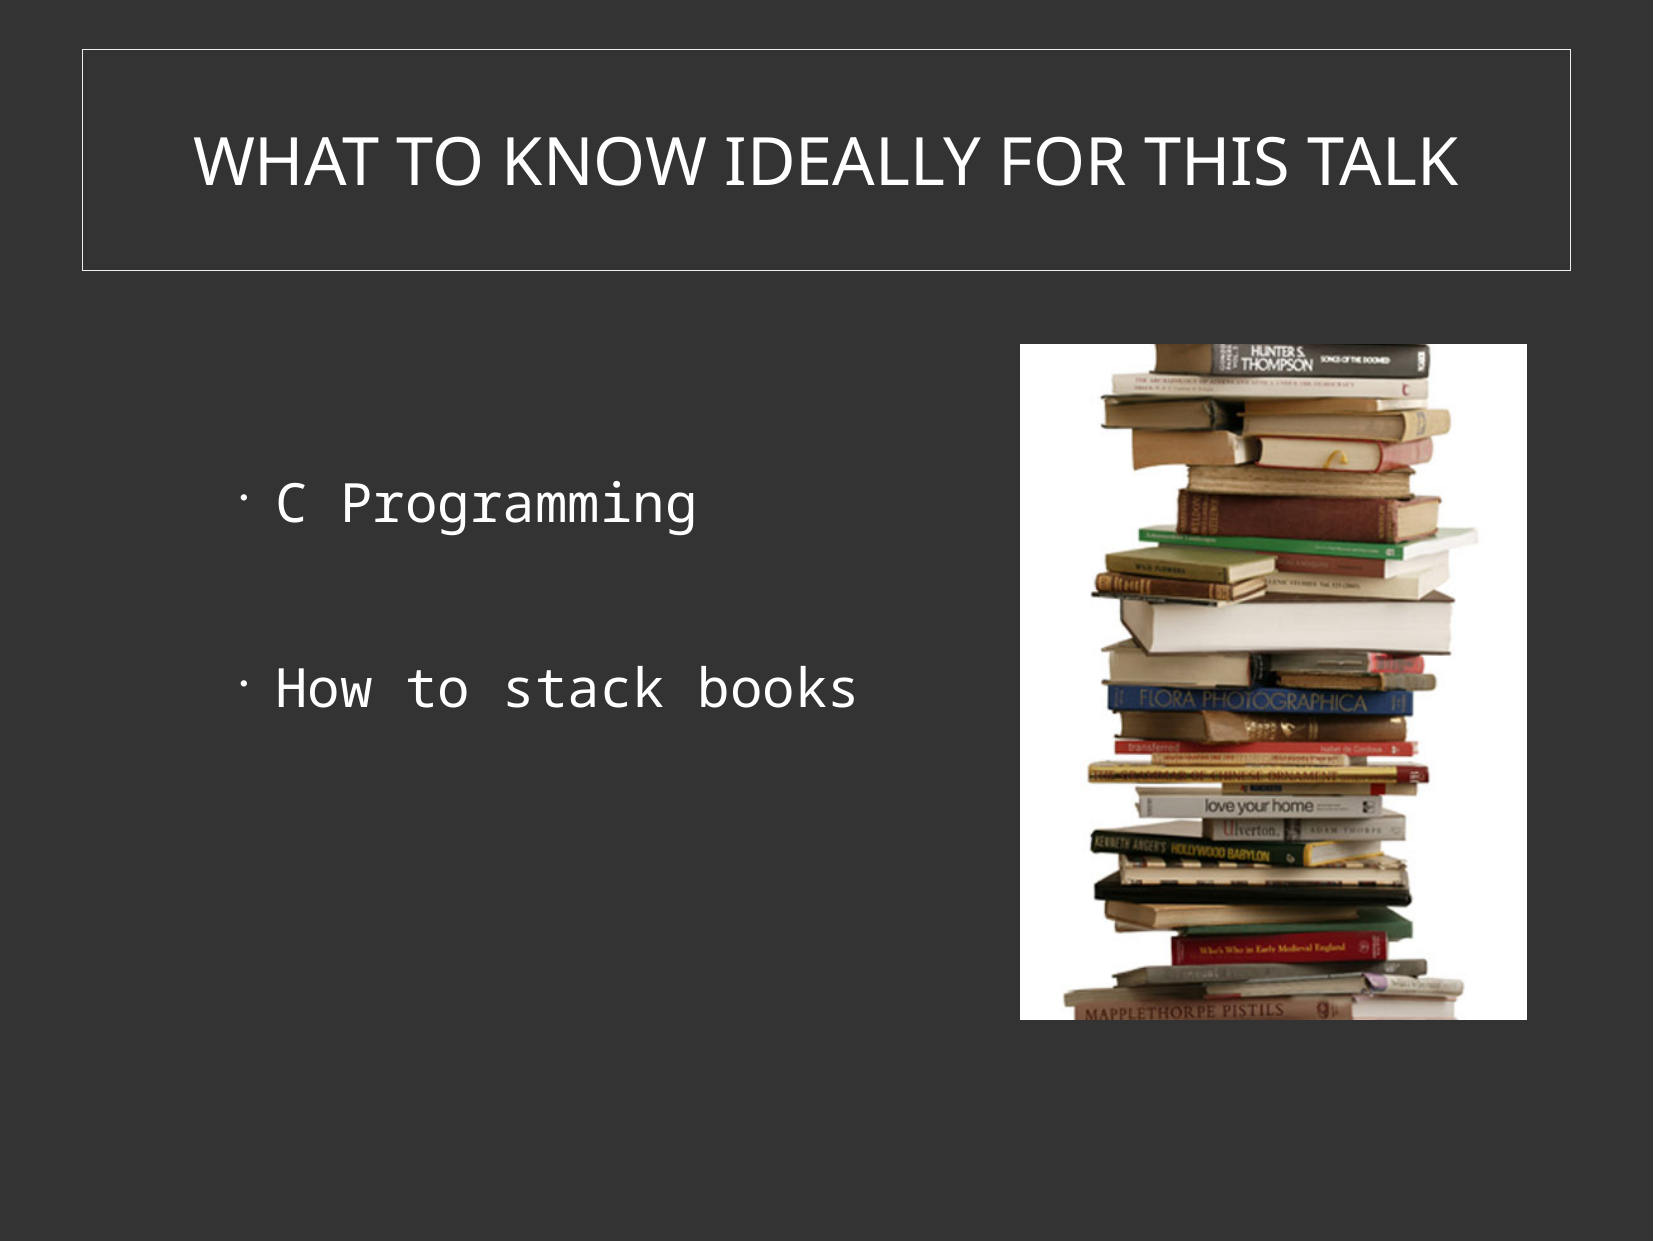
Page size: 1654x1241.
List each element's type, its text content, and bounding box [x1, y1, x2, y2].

subtitle WHAT TO KNOW IDEALLY FOR THIS TALK [82, 49, 1571, 271]
text_box How to stack books [225, 642, 880, 721]
picture [1020, 344, 1527, 1021]
text_box C Programming [225, 462, 716, 541]
